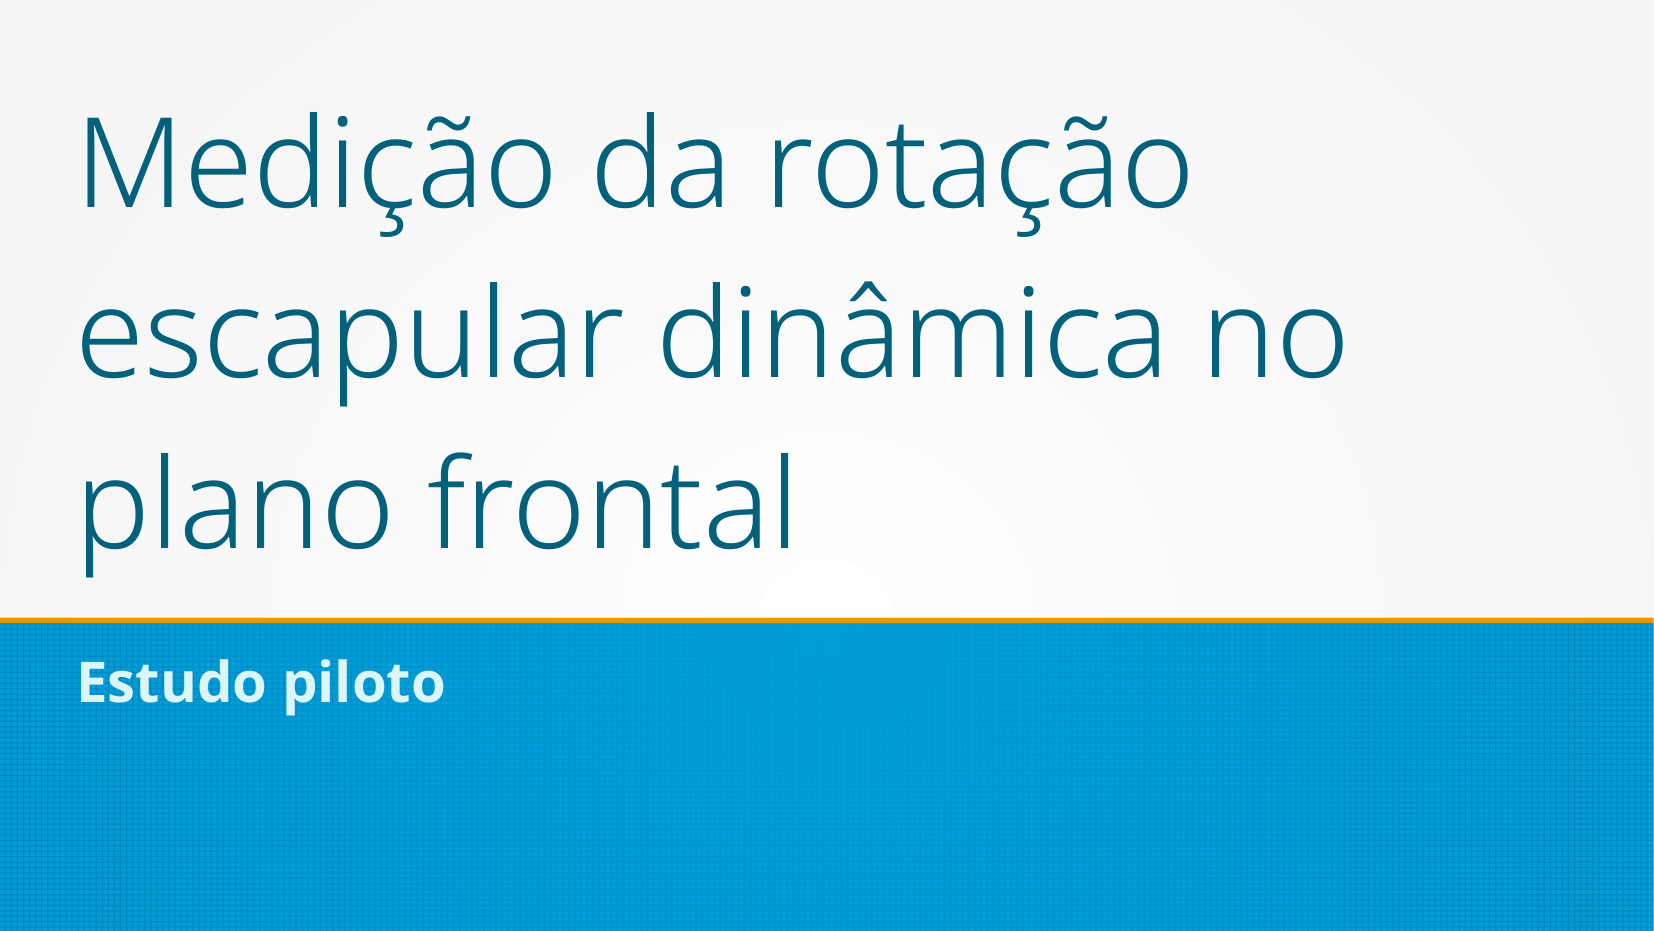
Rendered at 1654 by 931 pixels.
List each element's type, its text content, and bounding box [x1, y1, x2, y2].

picture [0, 0, 1654, 623]
title Medição da rotação escapular dinâmica no plano frontal [75, 37, 1564, 585]
subtitle Estudo piloto [76, 641, 1564, 833]
